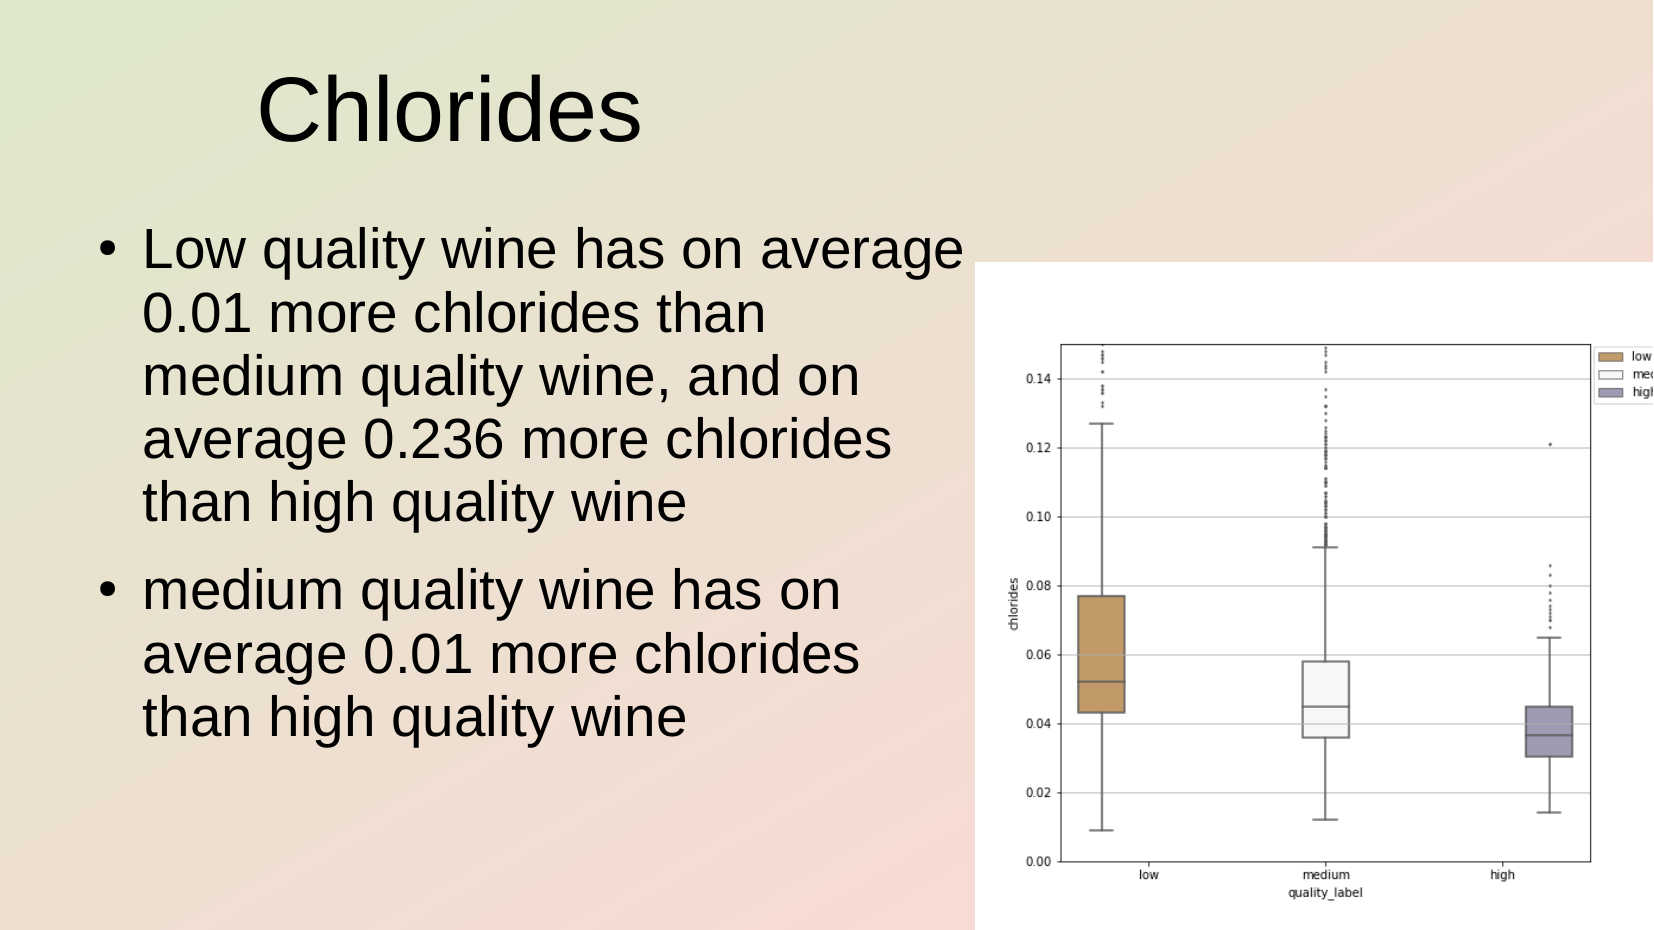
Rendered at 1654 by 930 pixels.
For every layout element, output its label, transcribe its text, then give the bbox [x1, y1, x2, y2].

picture [975, 262, 1653, 930]
list Low quality wine has on average 0.01 more chlorides than medium quality wine, and on average 0.236 more chlorides than high quality wine medium quality wine has on average 0.01 more chlorides than high quality wine [82, 217, 976, 757]
title Chlorides [0, 32, 901, 188]
